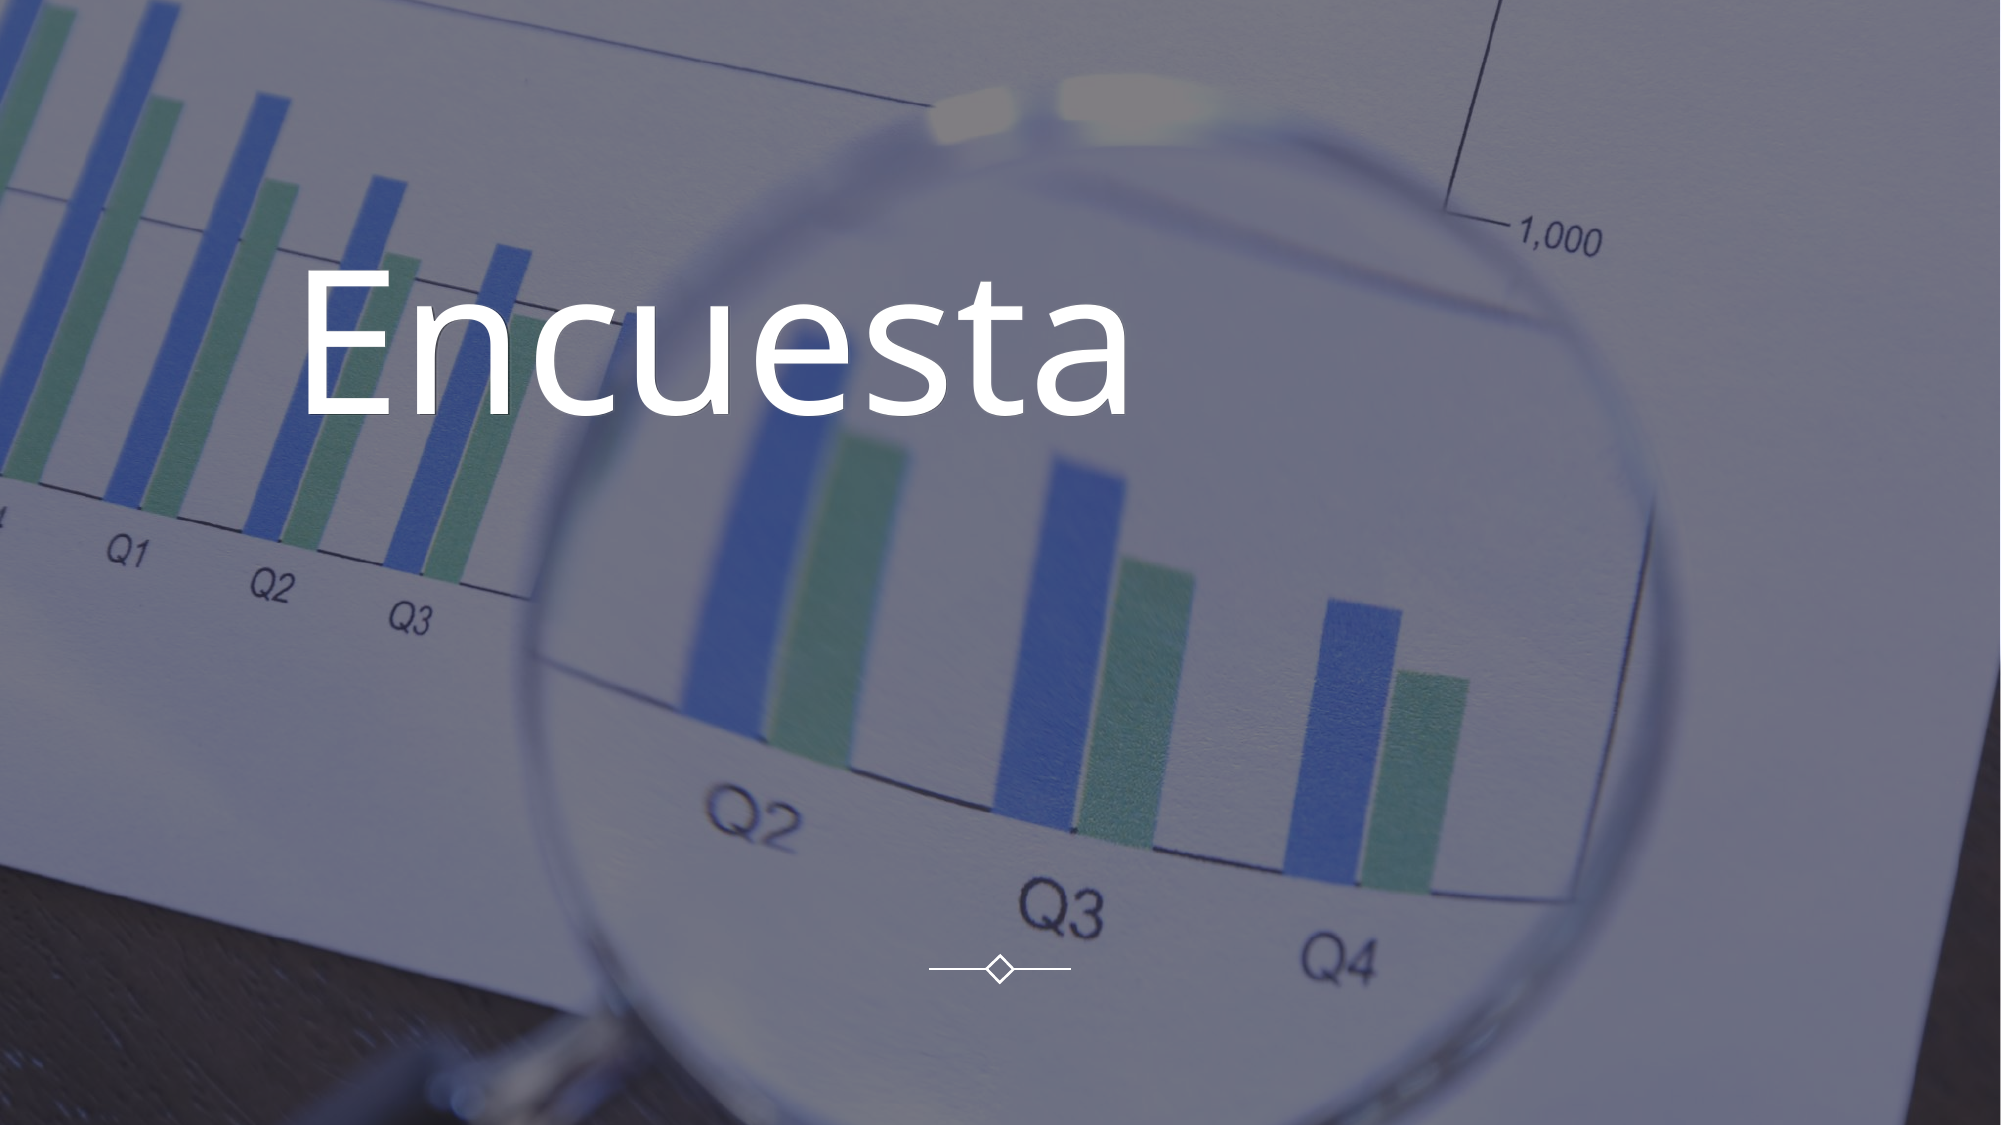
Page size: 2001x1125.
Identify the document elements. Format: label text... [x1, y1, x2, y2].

picture [0, 0, 2000, 1125]
title Encuesta [0, 32, 1431, 708]
